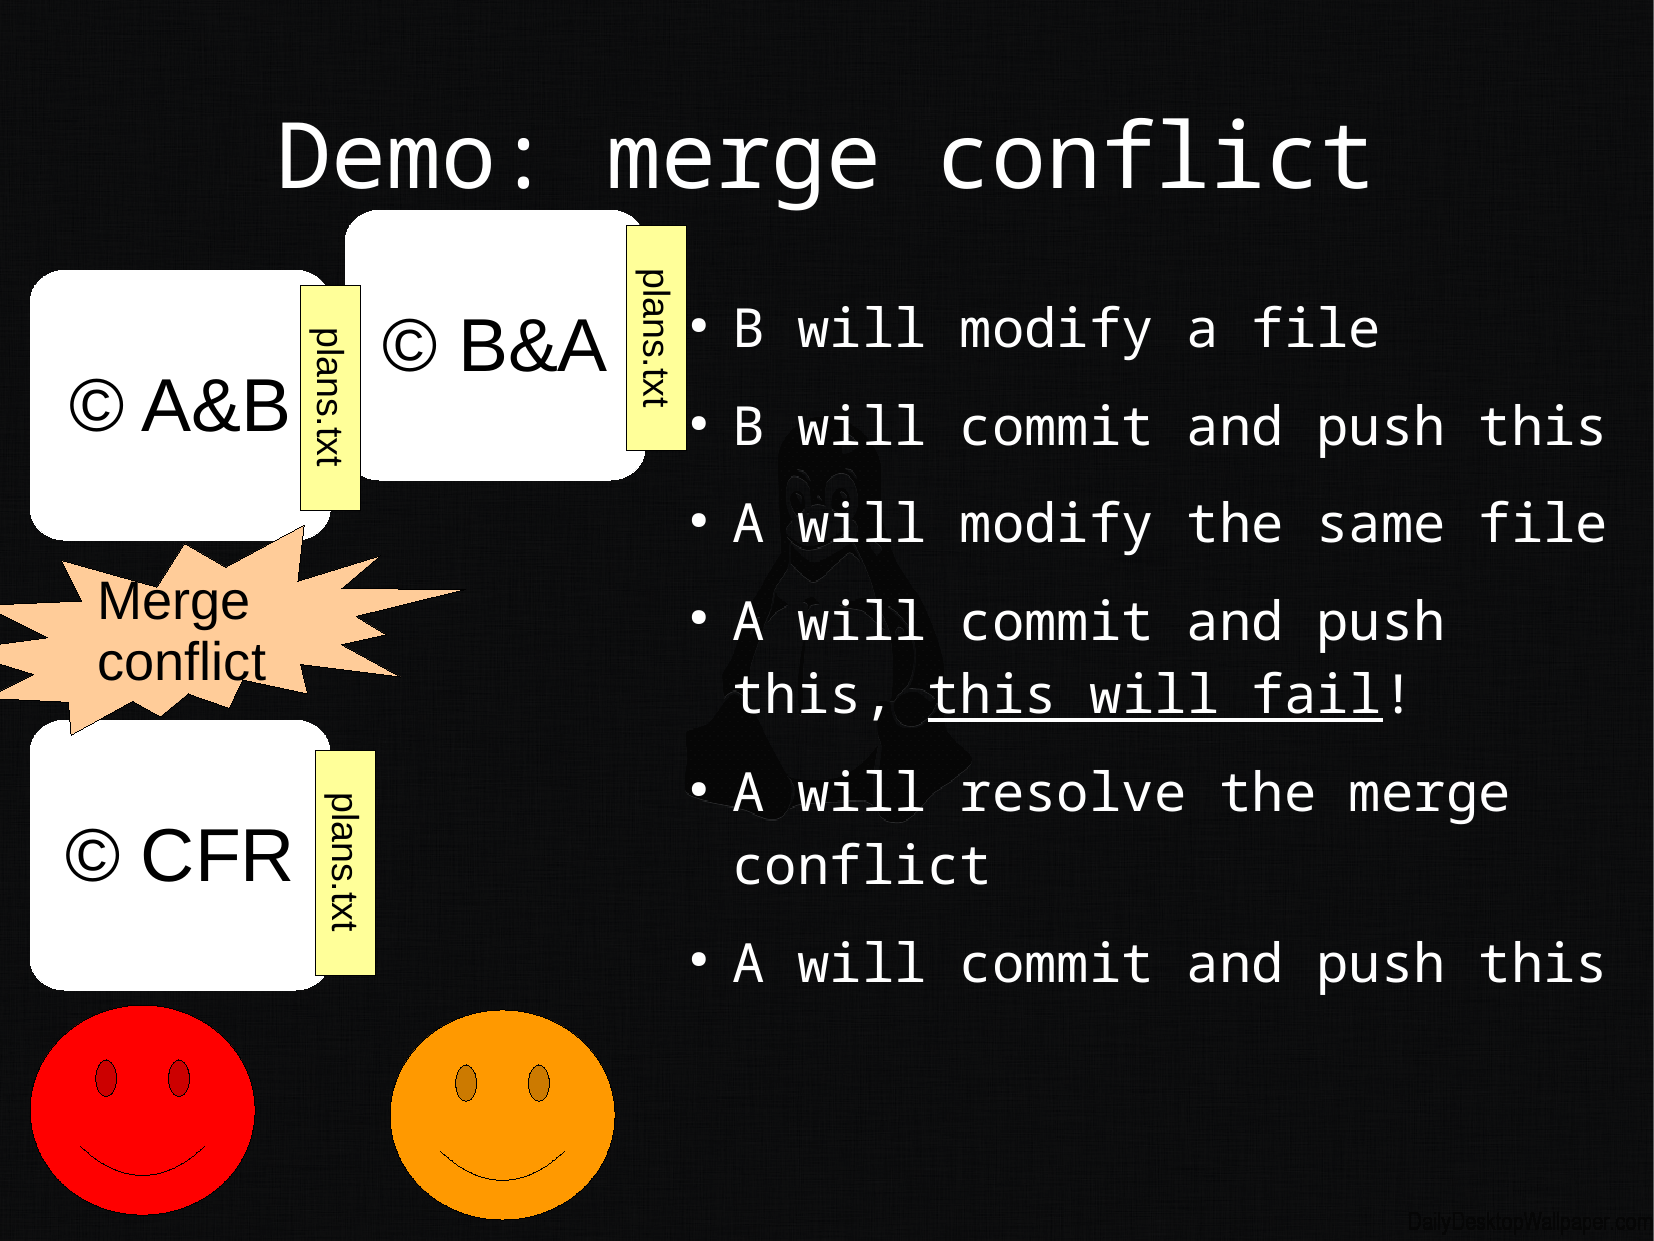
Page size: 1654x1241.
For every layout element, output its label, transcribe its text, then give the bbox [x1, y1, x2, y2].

list B will modify a file B will commit and push this A will modify the same file A will commit and push this, this will fail! A will resolve the merge conflict A will commit and push this [675, 290, 1621, 1186]
picture [0, 665, 32, 690]
text_box © B&A [345, 210, 645, 481]
text_box © CFR [30, 720, 330, 991]
text_box Merge conflict [0, 525, 466, 736]
text_box plans.txt [626, 225, 687, 451]
picture [0, 0, 1654, 1241]
title Demo: merge conflict [82, 49, 1571, 257]
text_box [390, 1009, 616, 1221]
picture [0, 615, 45, 643]
text_box plans.txt [300, 285, 361, 511]
text_box © A&B [30, 270, 331, 541]
text_box plans.txt [315, 750, 376, 976]
text_box [30, 1005, 256, 1216]
